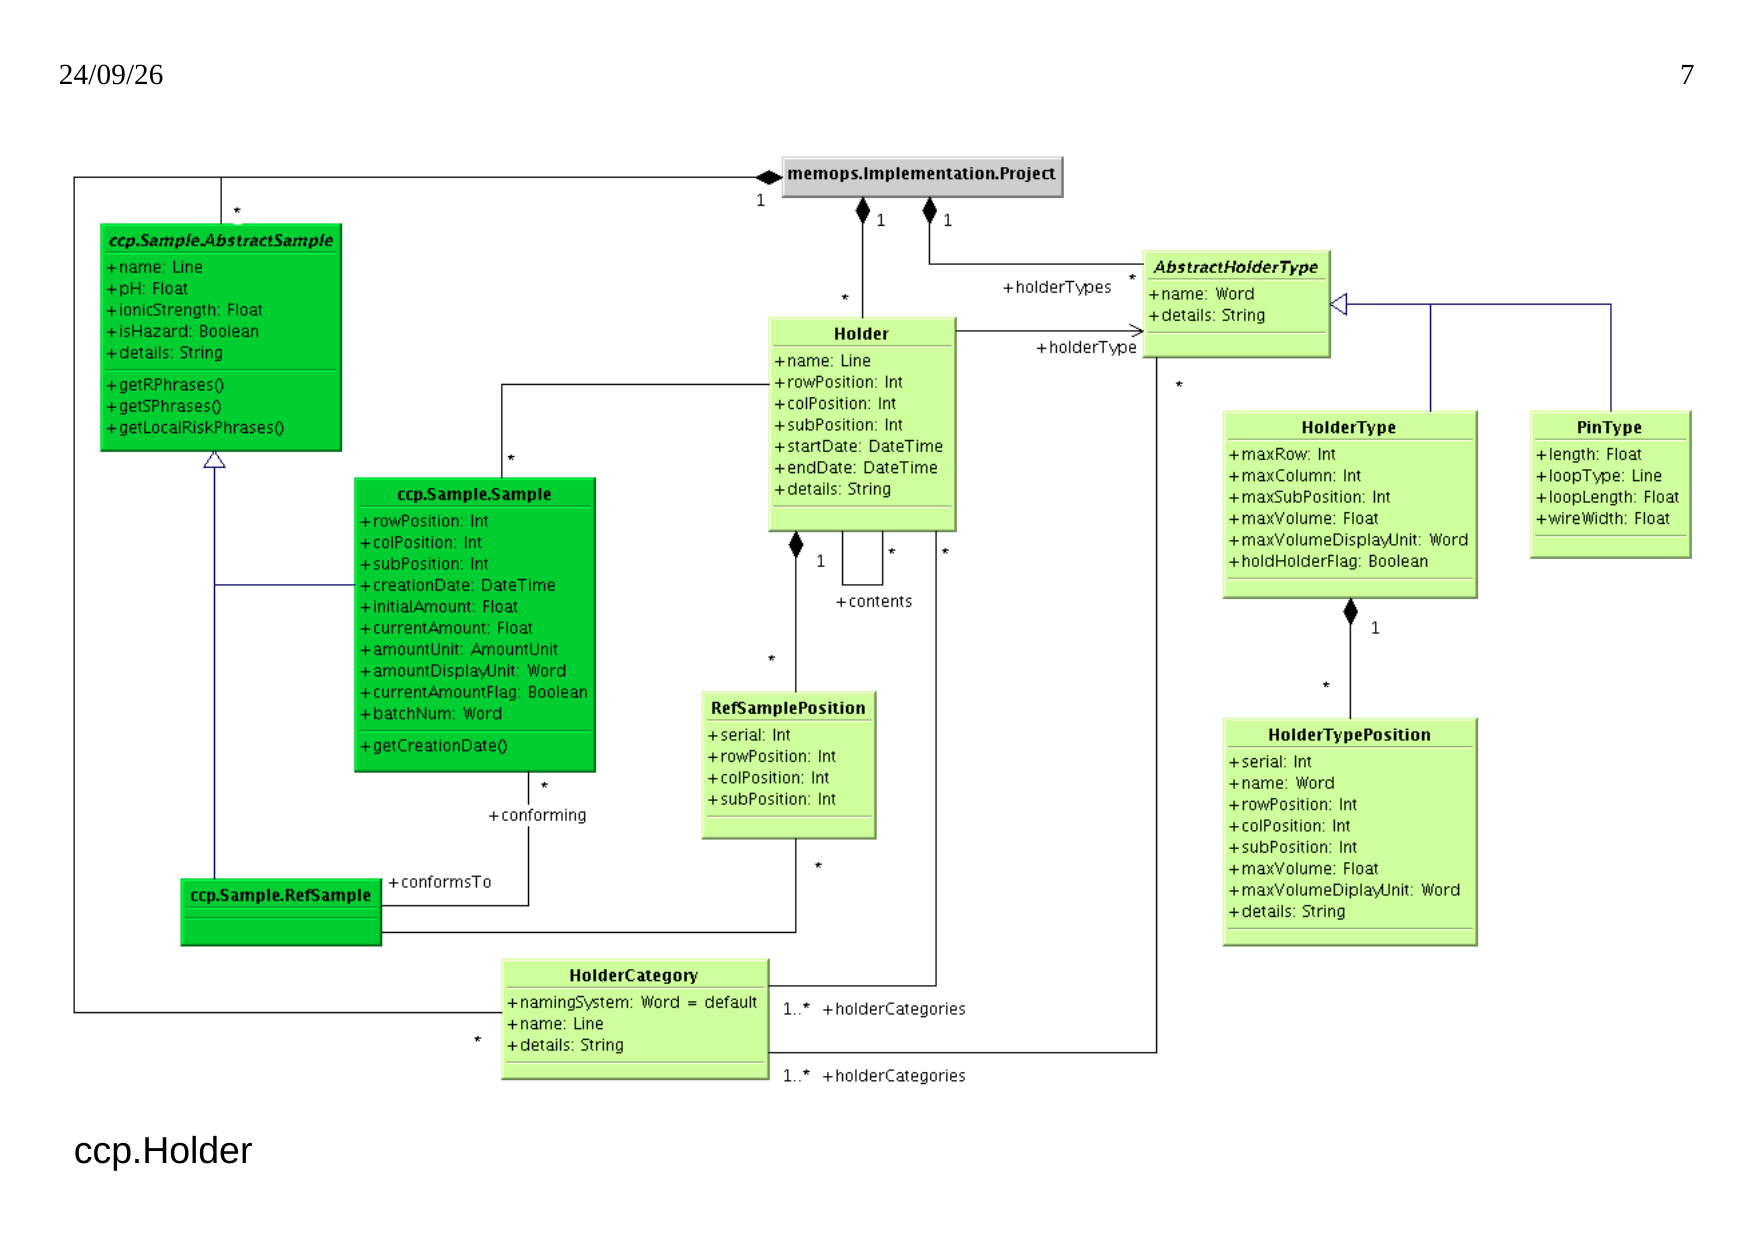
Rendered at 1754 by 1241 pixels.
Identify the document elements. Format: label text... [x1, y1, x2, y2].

text_box ccp.Holder [59, 1122, 236, 1184]
picture [67, 150, 1704, 1099]
